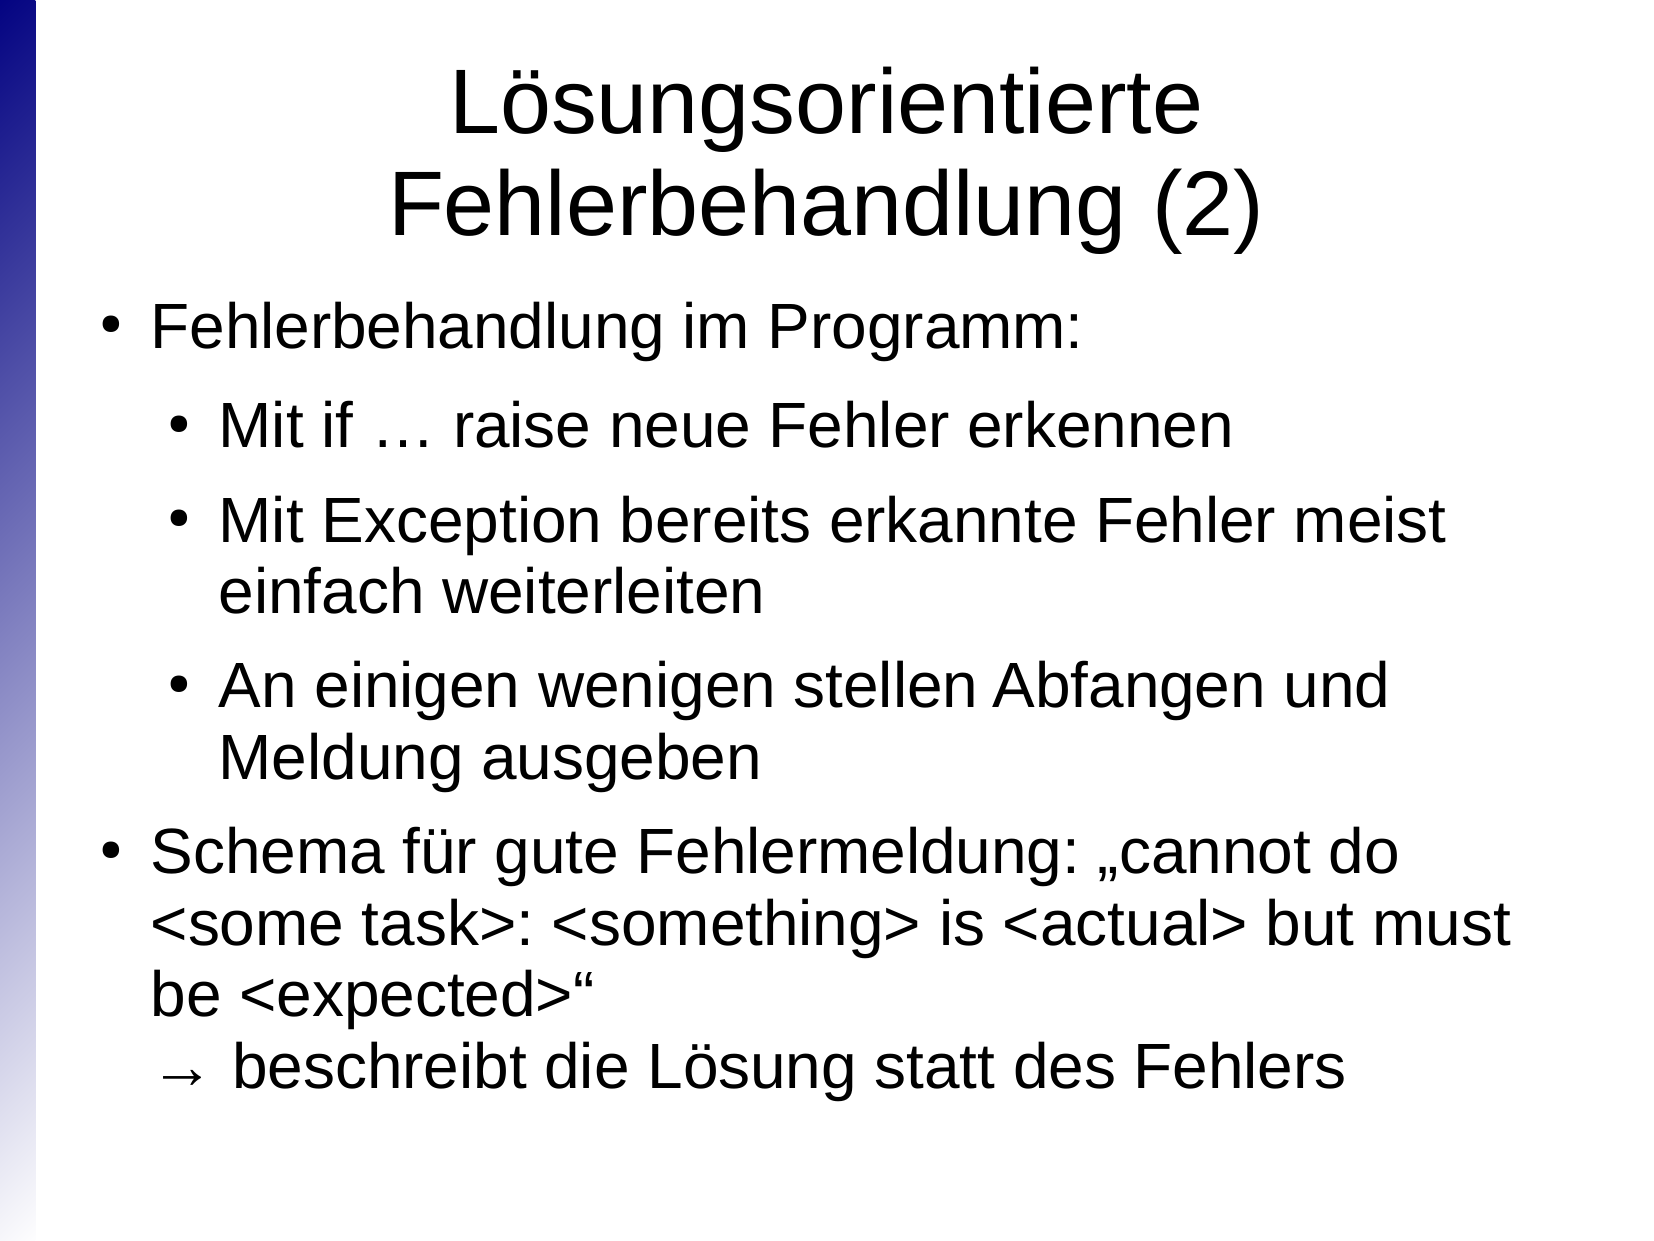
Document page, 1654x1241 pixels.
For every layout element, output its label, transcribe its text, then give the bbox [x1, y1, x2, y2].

title Lösungsorientierte Fehlerbehandlung (2) [82, 49, 1571, 257]
list Fehlerbehandlung im Programm: Mit if … raise neue Fehler erkennen Mit Exception bereits erkannte Fehler meist einfach weiterleiten An einigen wenigen stellen Abfangen und Meldung ausgeben Schema für gute Fehlermeldung: „cannot do <some task>: <something> is <actual> but must be <expected>“ → beschreibt die Lösung statt des Fehlers [82, 290, 1571, 1109]
